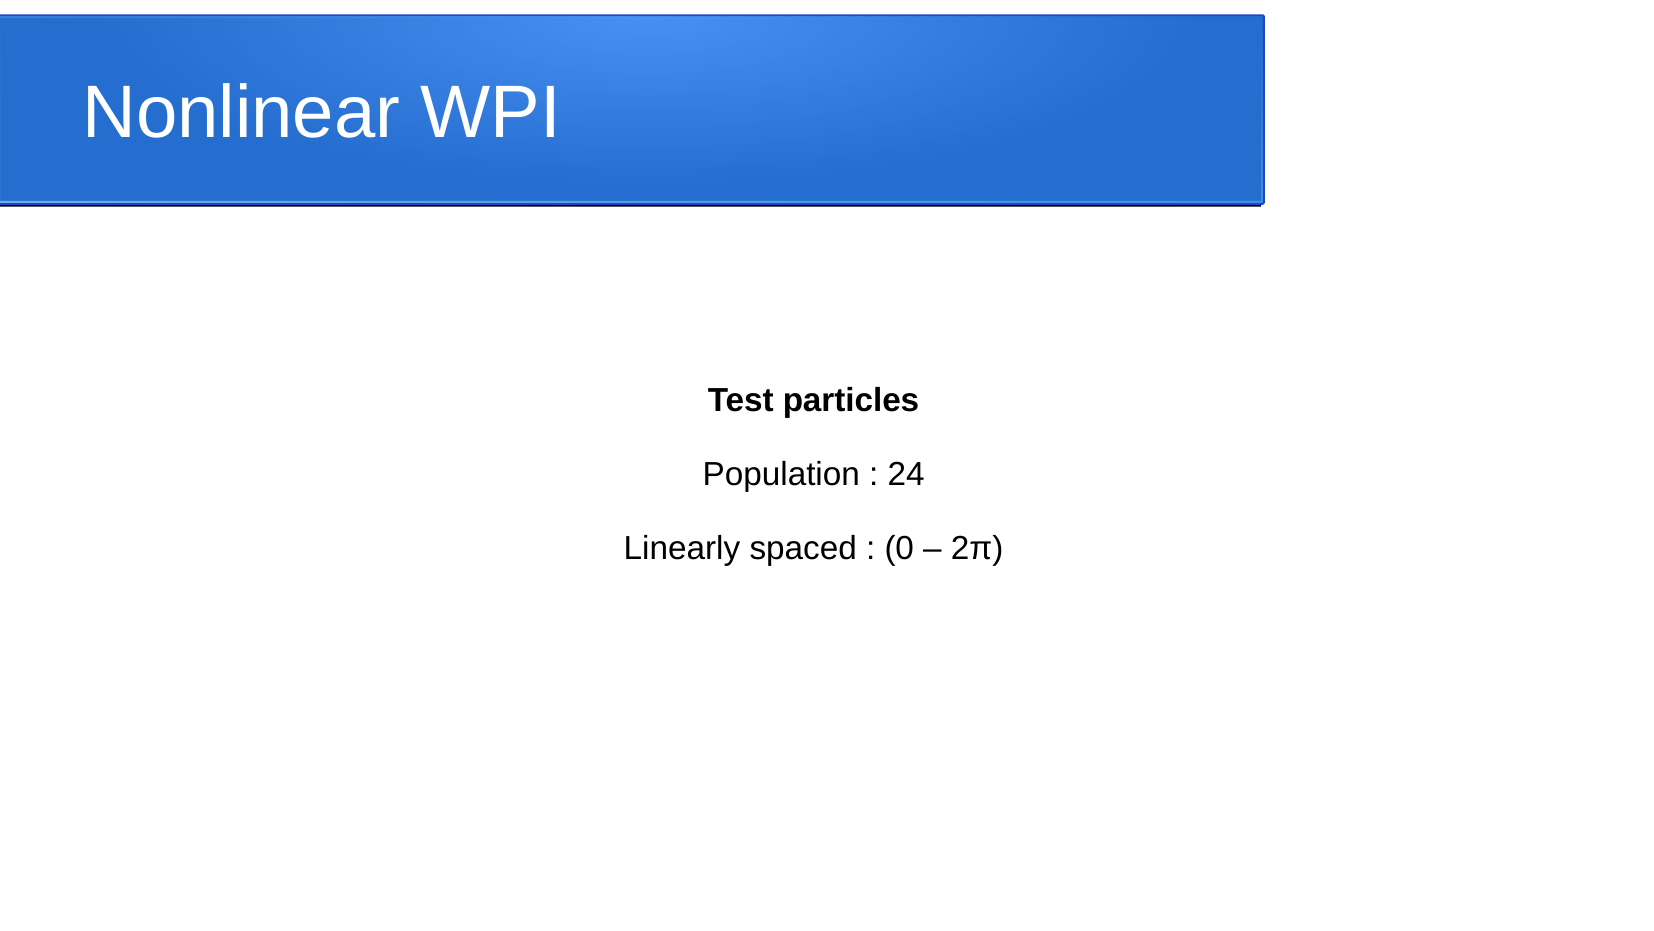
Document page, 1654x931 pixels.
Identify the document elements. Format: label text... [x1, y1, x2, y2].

subtitle Test particles Population : 24 Linearly spaced : (0 – 2π) [67, 343, 1561, 827]
title Nonlinear WPI [82, 35, 1235, 189]
